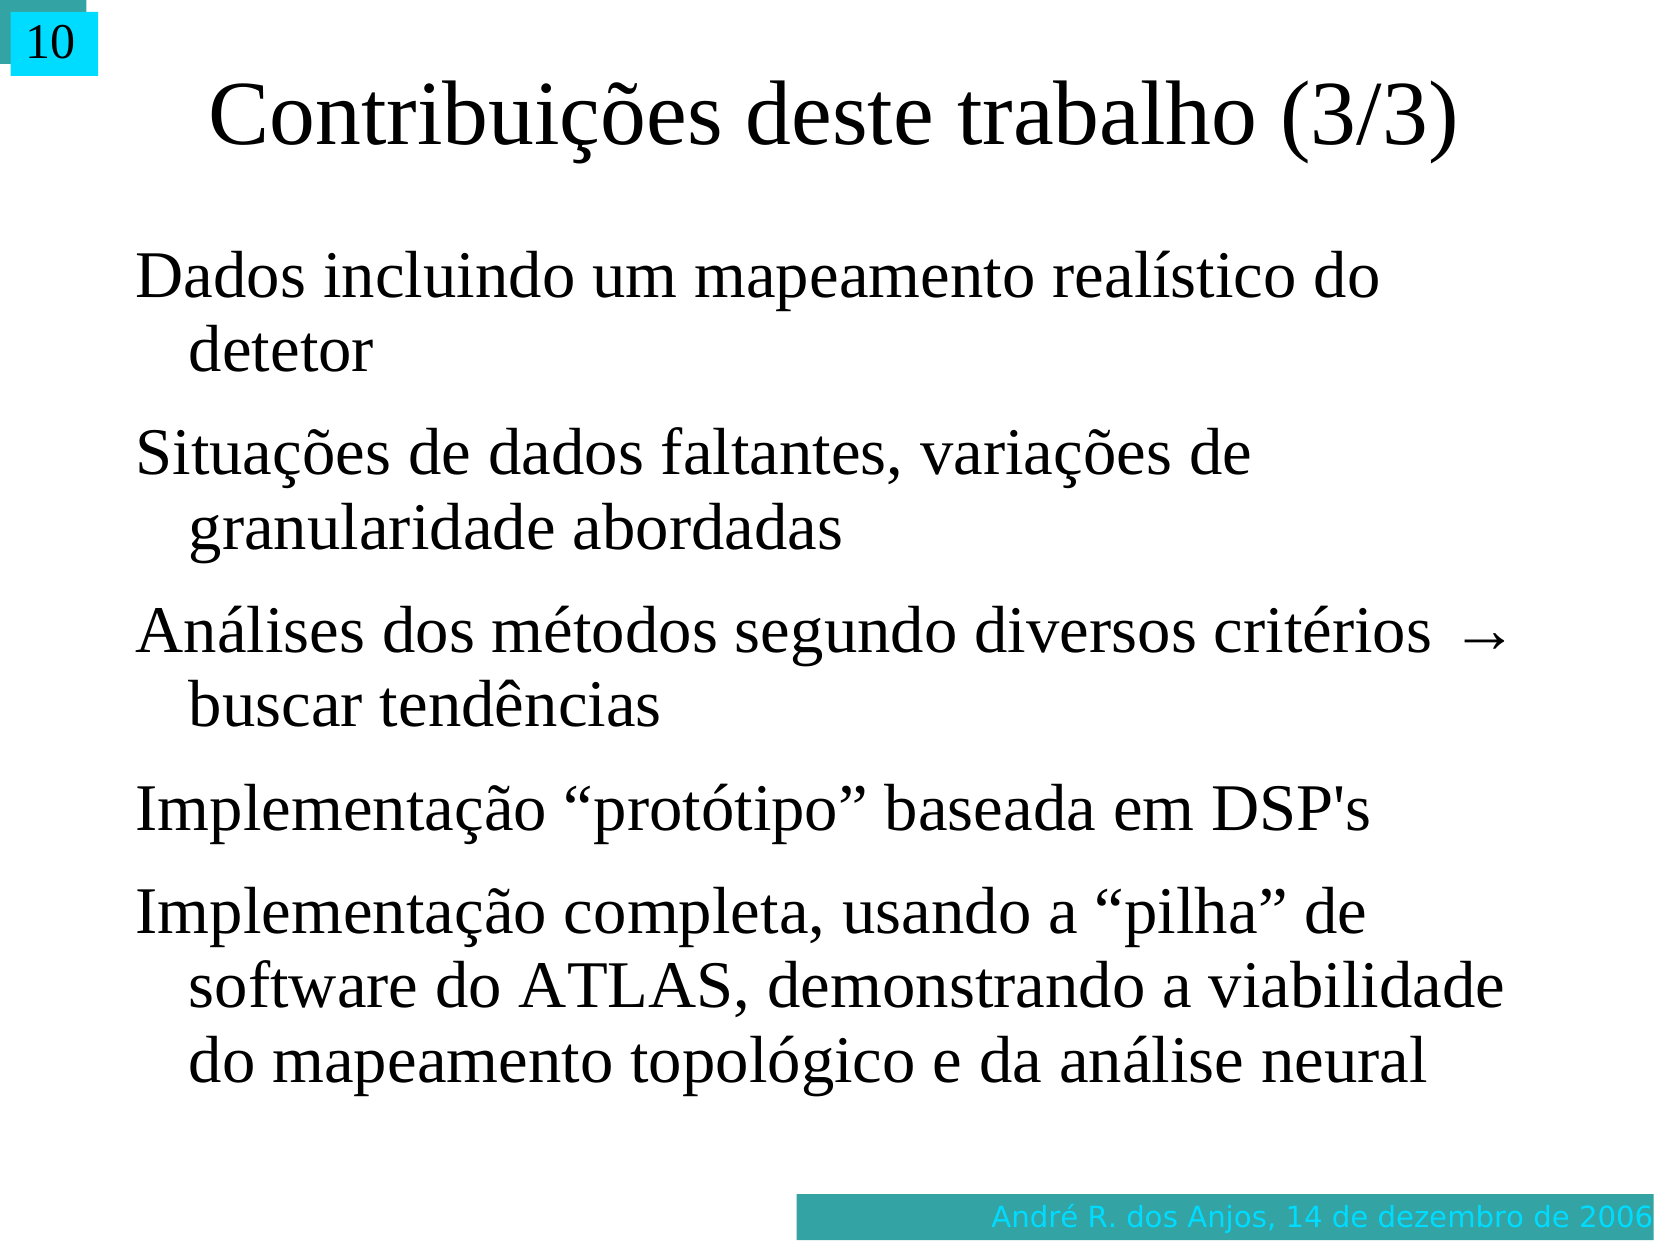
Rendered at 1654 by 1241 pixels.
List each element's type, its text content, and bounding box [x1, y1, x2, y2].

title Contribuições deste trabalho (3/3) [128, 49, 1541, 178]
list Dados incluindo um mapeamento realístico do detetor Situações de dados faltantes, variações de granularidade abordadas Análises dos métodos segundo diversos critérios → buscar tendências Implementação “protótipo” baseada em DSP's Implementação completa, usando a “pilha” de software do ATLAS, demonstrando a viabilidade do mapeamento topológico e da análise neural [117, 237, 1530, 1166]
